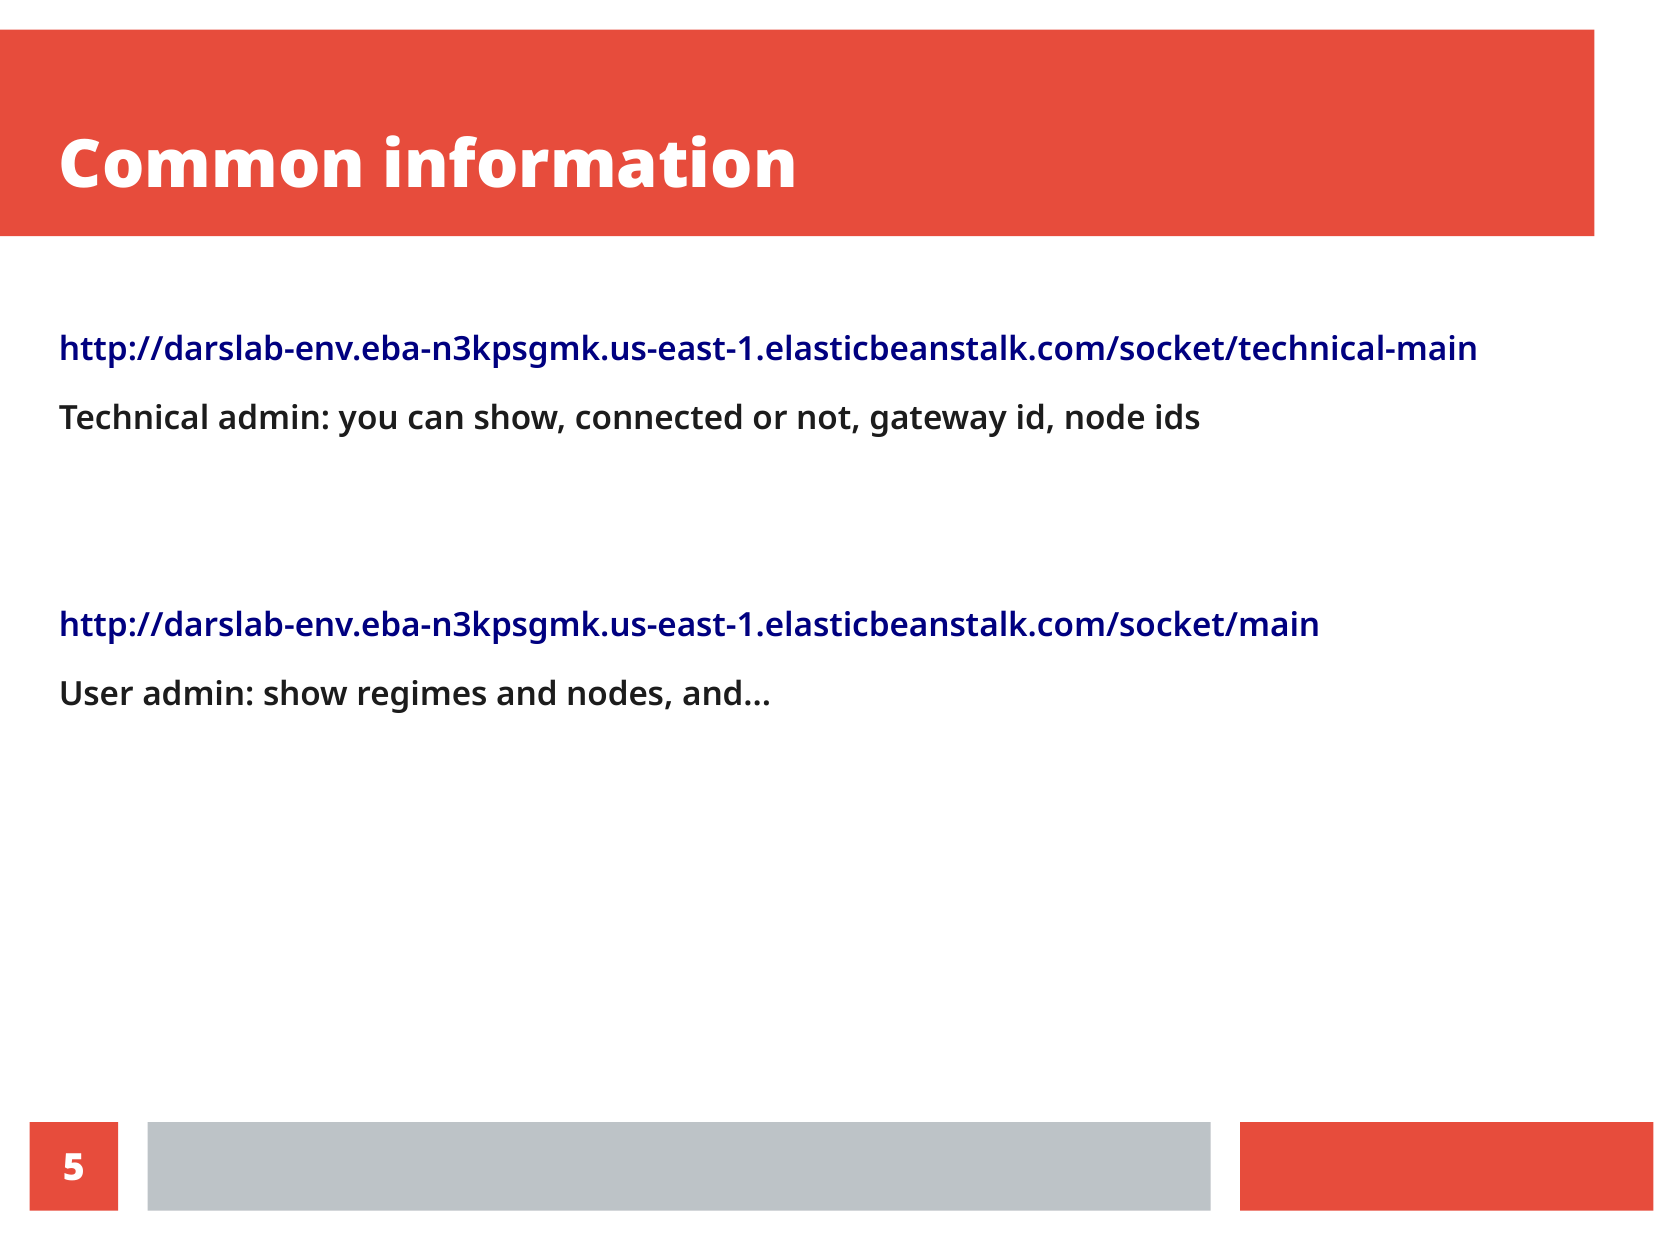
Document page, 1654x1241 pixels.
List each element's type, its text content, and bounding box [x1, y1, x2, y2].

list http://darslab-env.eba-n3kpsgmk.us-east-1.elasticbeanstalk.com/socket/technical-main Technical admin: you can show, connected or not, gateway id, node ids http://darslab-env.eba-n3kpsgmk.us-east-1.elasticbeanstalk.com/socket/main User admin: show regimes and nodes, and... [59, 324, 1565, 1093]
title Common information [59, 59, 1595, 207]
